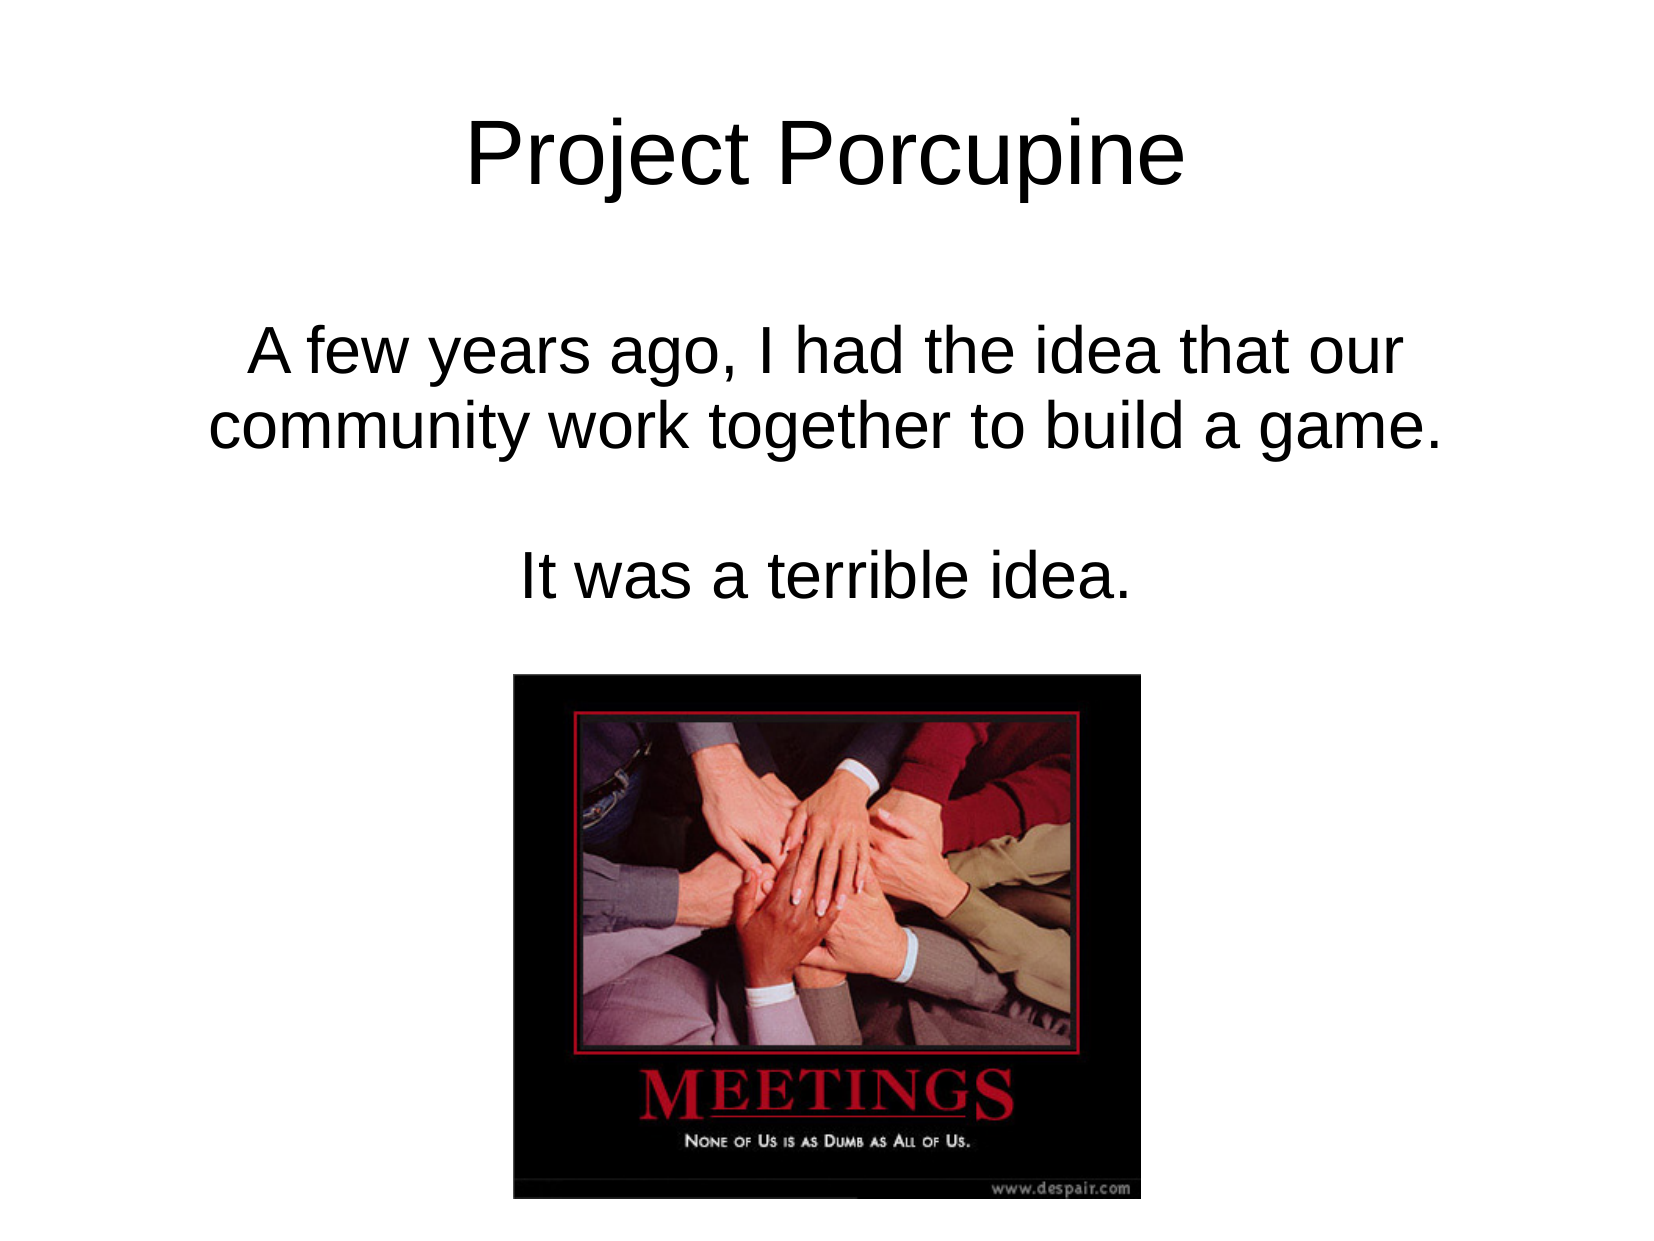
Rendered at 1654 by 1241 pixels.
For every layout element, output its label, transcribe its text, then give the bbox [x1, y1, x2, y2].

picture [513, 674, 1141, 1199]
subtitle A few years ago, I had the idea that our community work together to build a game. It was a terrible idea. [82, 290, 1571, 1010]
title Project Porcupine [82, 49, 1571, 257]
